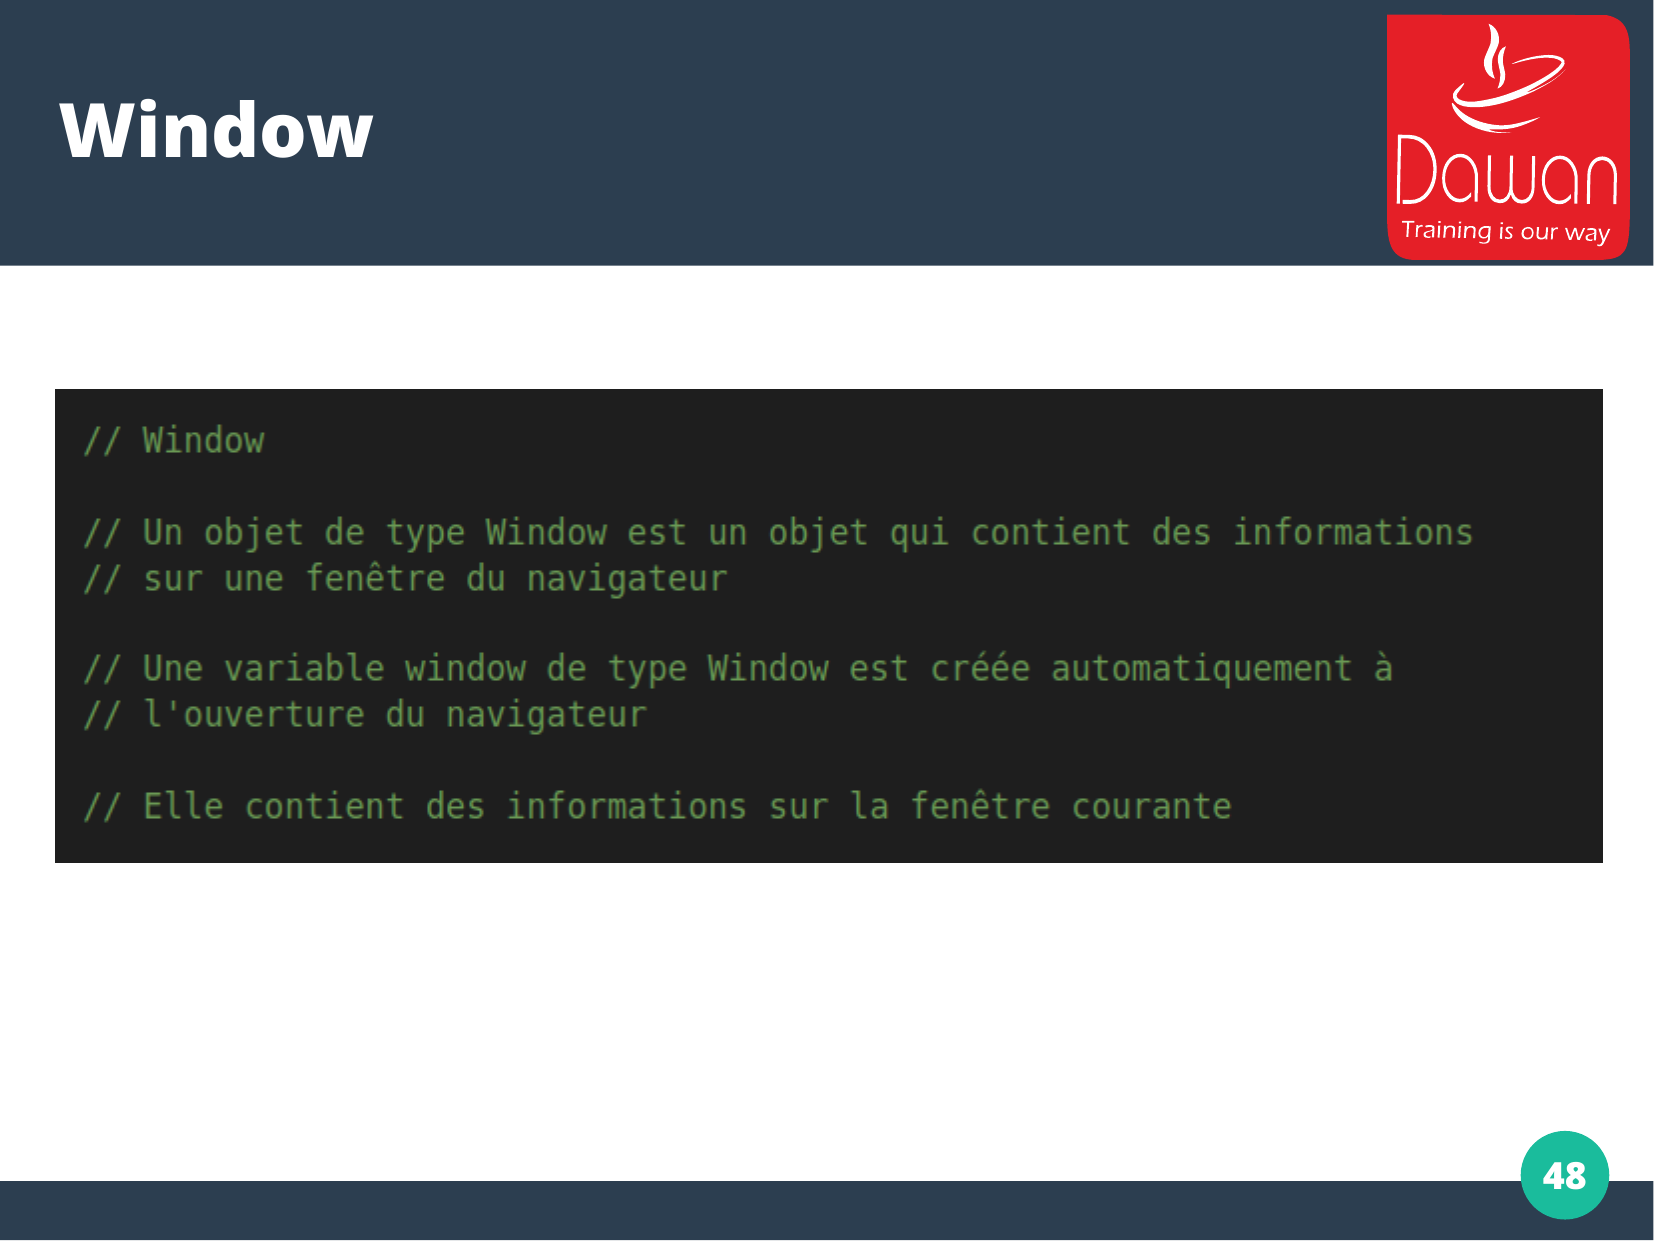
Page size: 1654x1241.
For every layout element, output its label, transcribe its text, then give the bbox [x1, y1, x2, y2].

picture [1387, 14, 1630, 260]
title Window [59, 49, 1387, 207]
picture [55, 389, 1603, 863]
